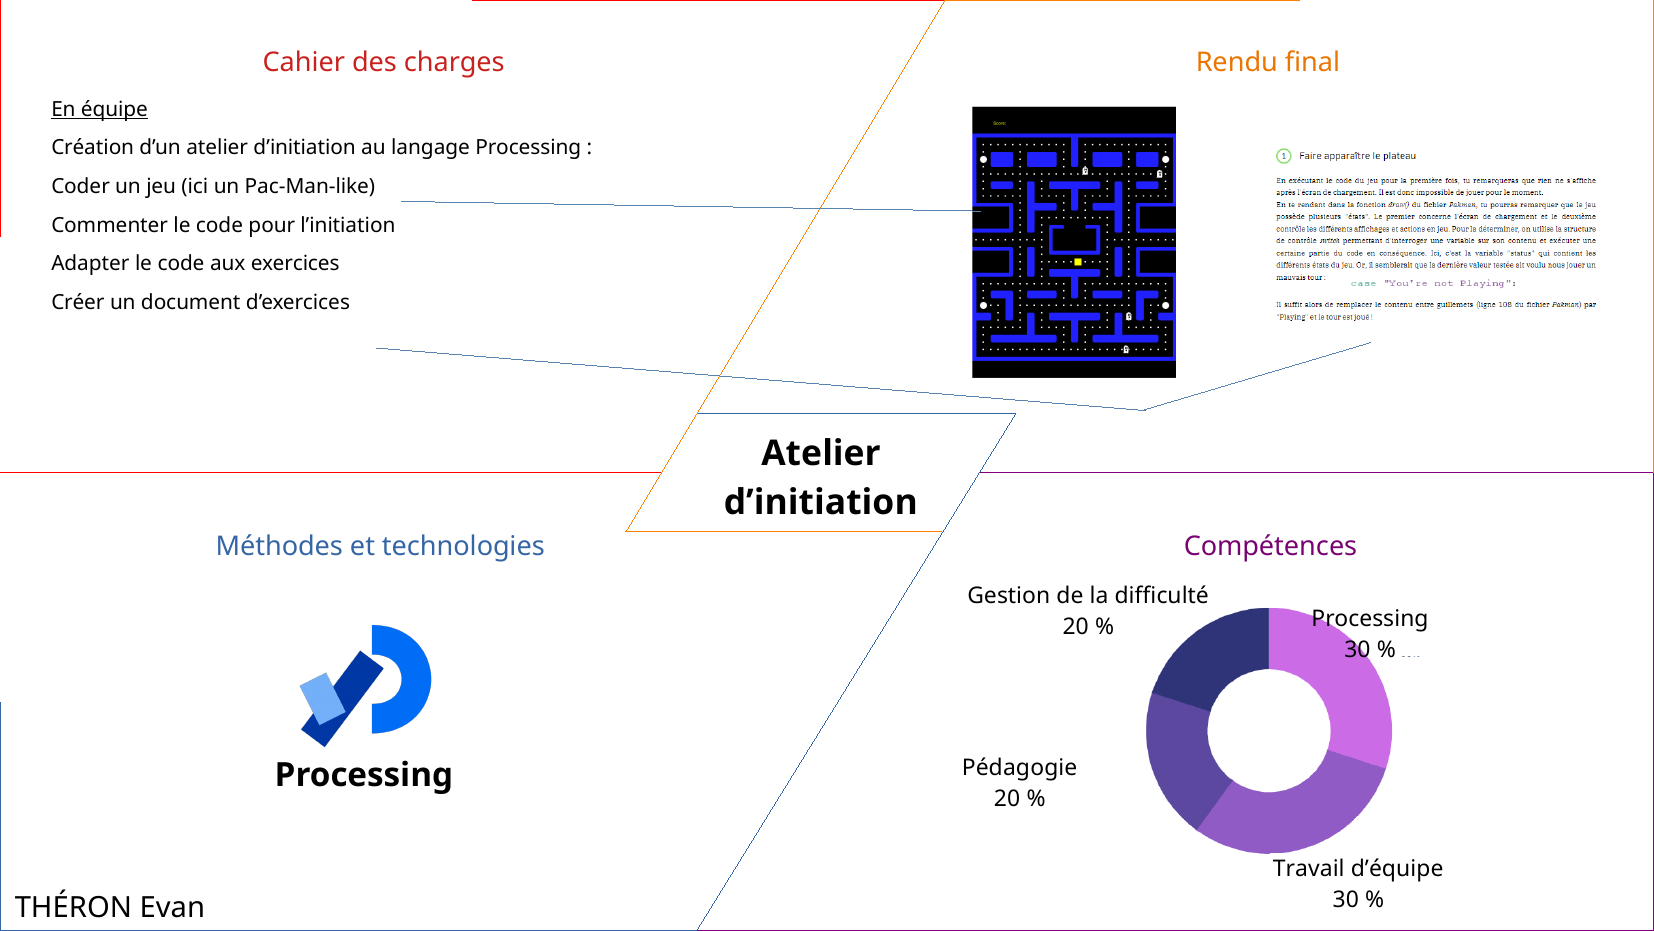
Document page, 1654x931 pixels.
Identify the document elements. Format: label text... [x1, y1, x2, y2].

text_box Travail d’équipe 30 % [1258, 844, 1538, 931]
text_box Pédagogie 20 % [947, 743, 1227, 864]
text_box Méthodes et technologies [200, 519, 567, 569]
text_box En équipe Création d’un atelier d’initiation au langage Processing : Coder un jeu (ici un Pac-Man-like) Commenter le code pour l’initiation Adapter le code aux exercices Créer un document d’exercices [36, 86, 832, 412]
text_box Compétences [1169, 519, 1382, 569]
text_box Processing [259, 744, 469, 801]
picture [1074, 600, 1438, 884]
picture [1272, 143, 1600, 331]
text_box Rendu final [1181, 35, 1371, 85]
text_box Cahier des charges [248, 35, 544, 85]
text_box Atelier d’initiation [716, 420, 926, 525]
text_box Gestion de la difficulté 20 % [952, 571, 1232, 692]
text_box THÉRON Evan [0, 878, 237, 931]
picture [295, 617, 435, 744]
picture [972, 106, 1176, 378]
text_box Processing 30 % [1296, 594, 1576, 715]
